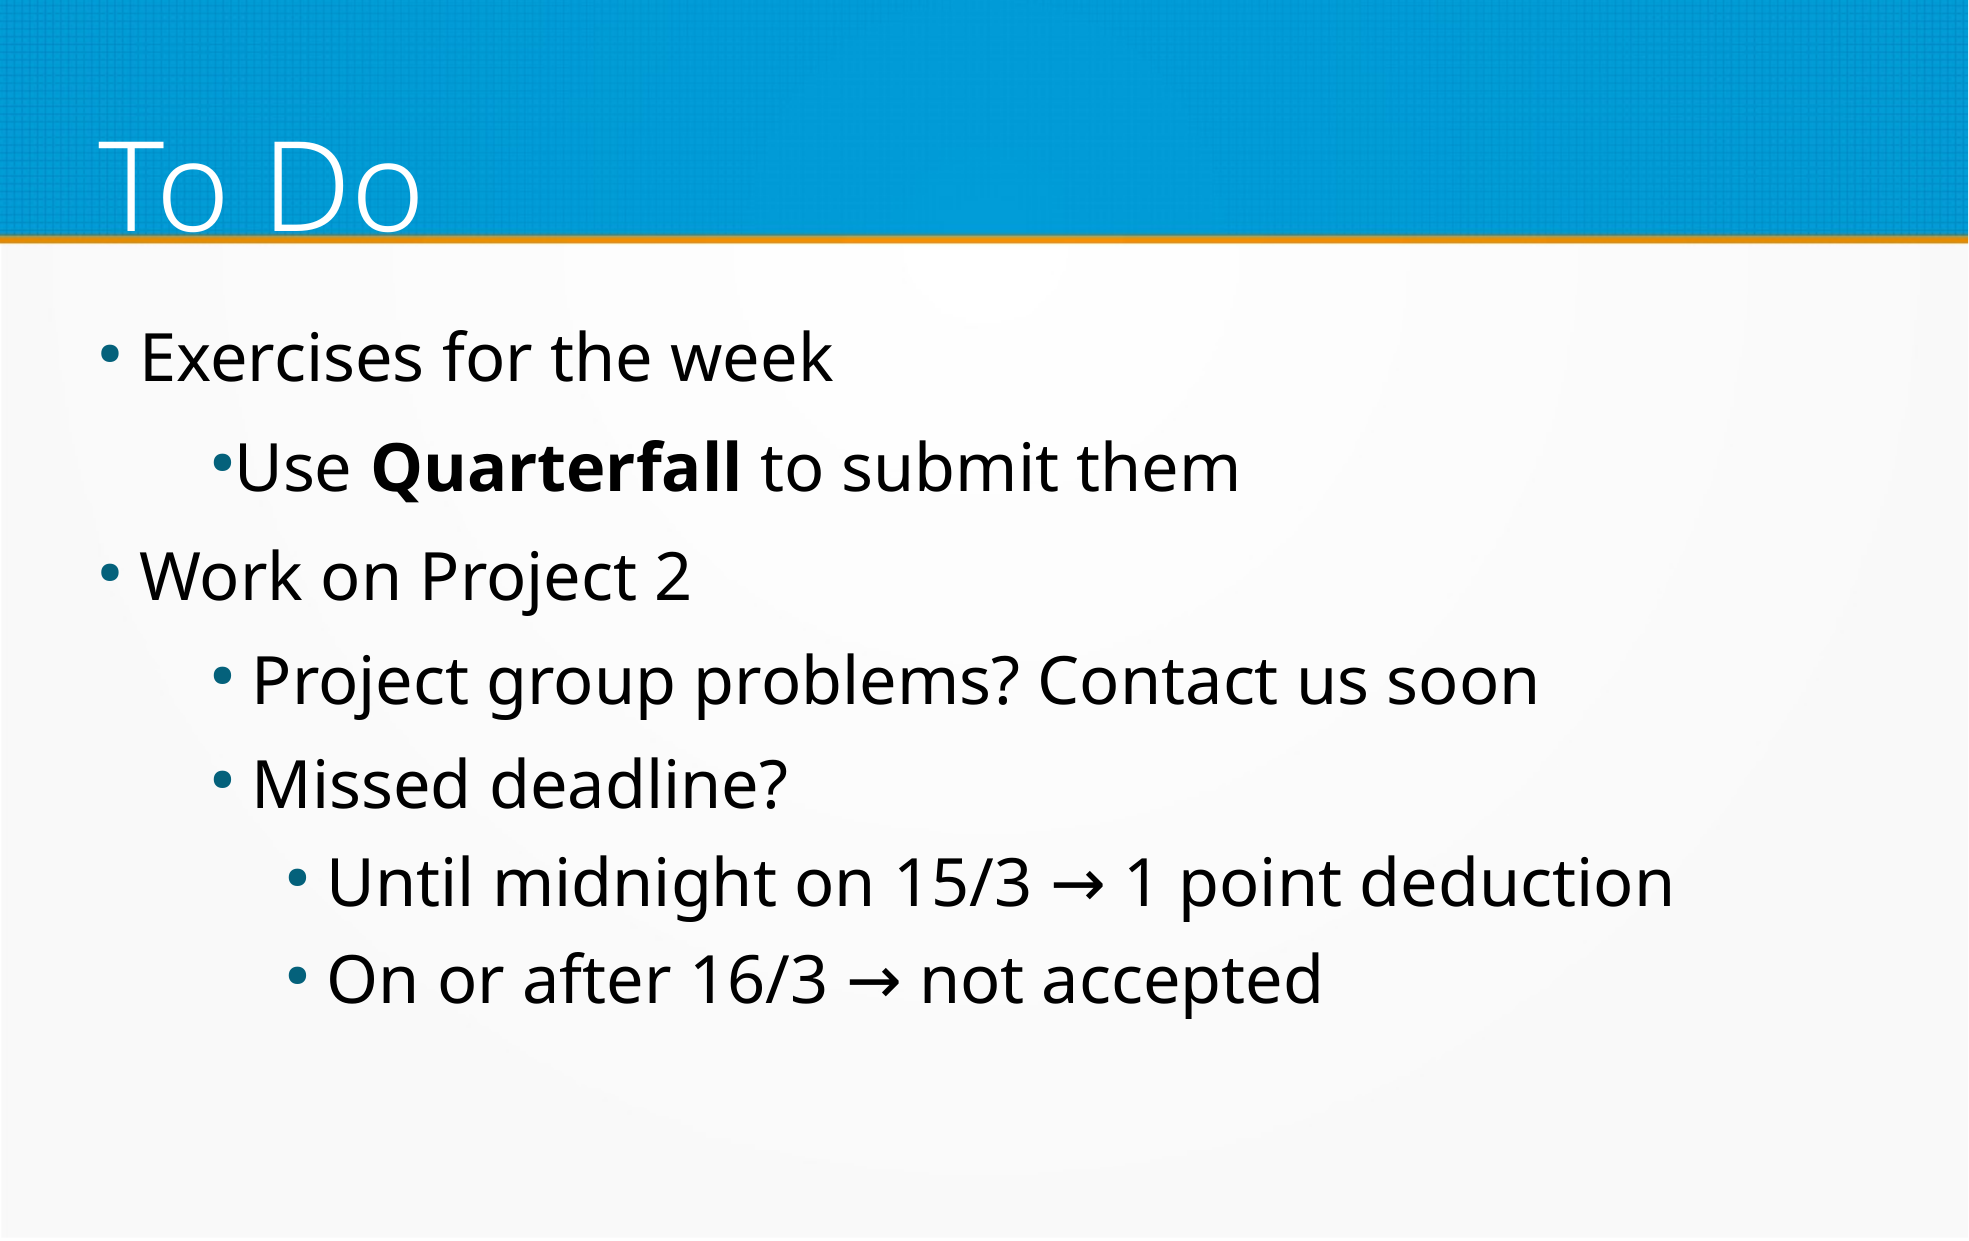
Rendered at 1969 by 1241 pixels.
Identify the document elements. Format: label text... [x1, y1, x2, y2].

picture [0, 233, 1969, 1241]
title To Do [98, 49, 1870, 257]
list Exercises for the week Use Quarterfall to submit them Work on Project 2 Project group problems? Contact us soon Missed deadline? Until midnight on 15/3 → 1 point deduction On or after 16/3 → not accepted [98, 315, 1860, 1156]
